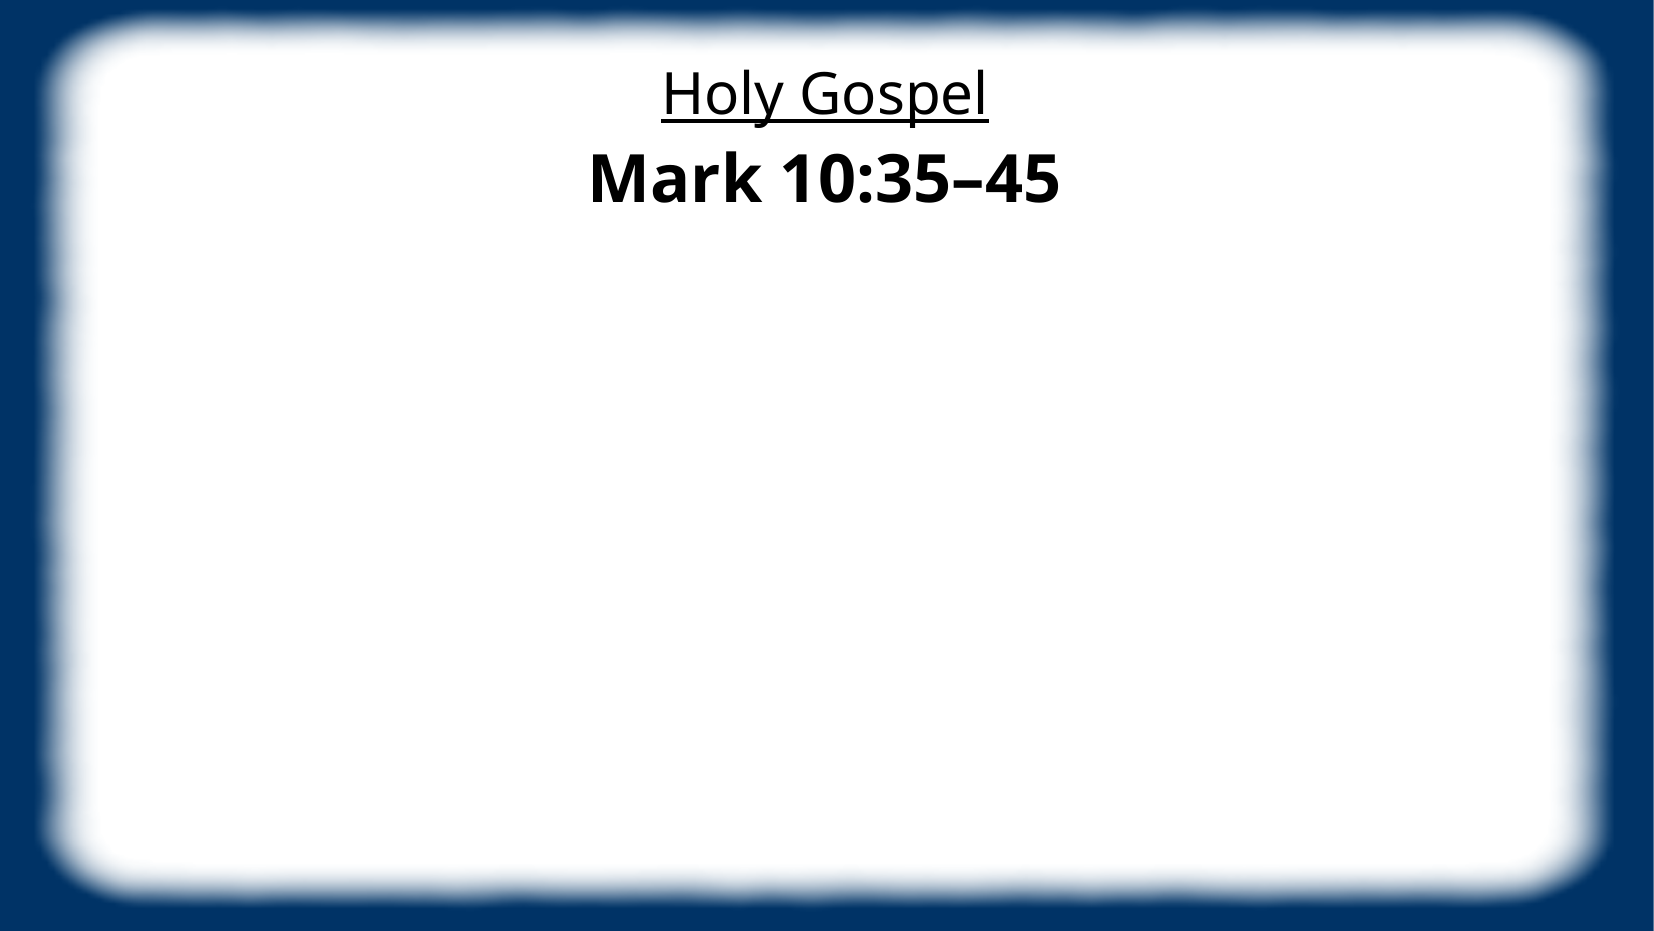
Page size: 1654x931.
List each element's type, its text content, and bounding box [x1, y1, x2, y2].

text_box Holy Gospel Mark 10:35–45 [105, 45, 1546, 226]
picture [0, 0, 1654, 931]
